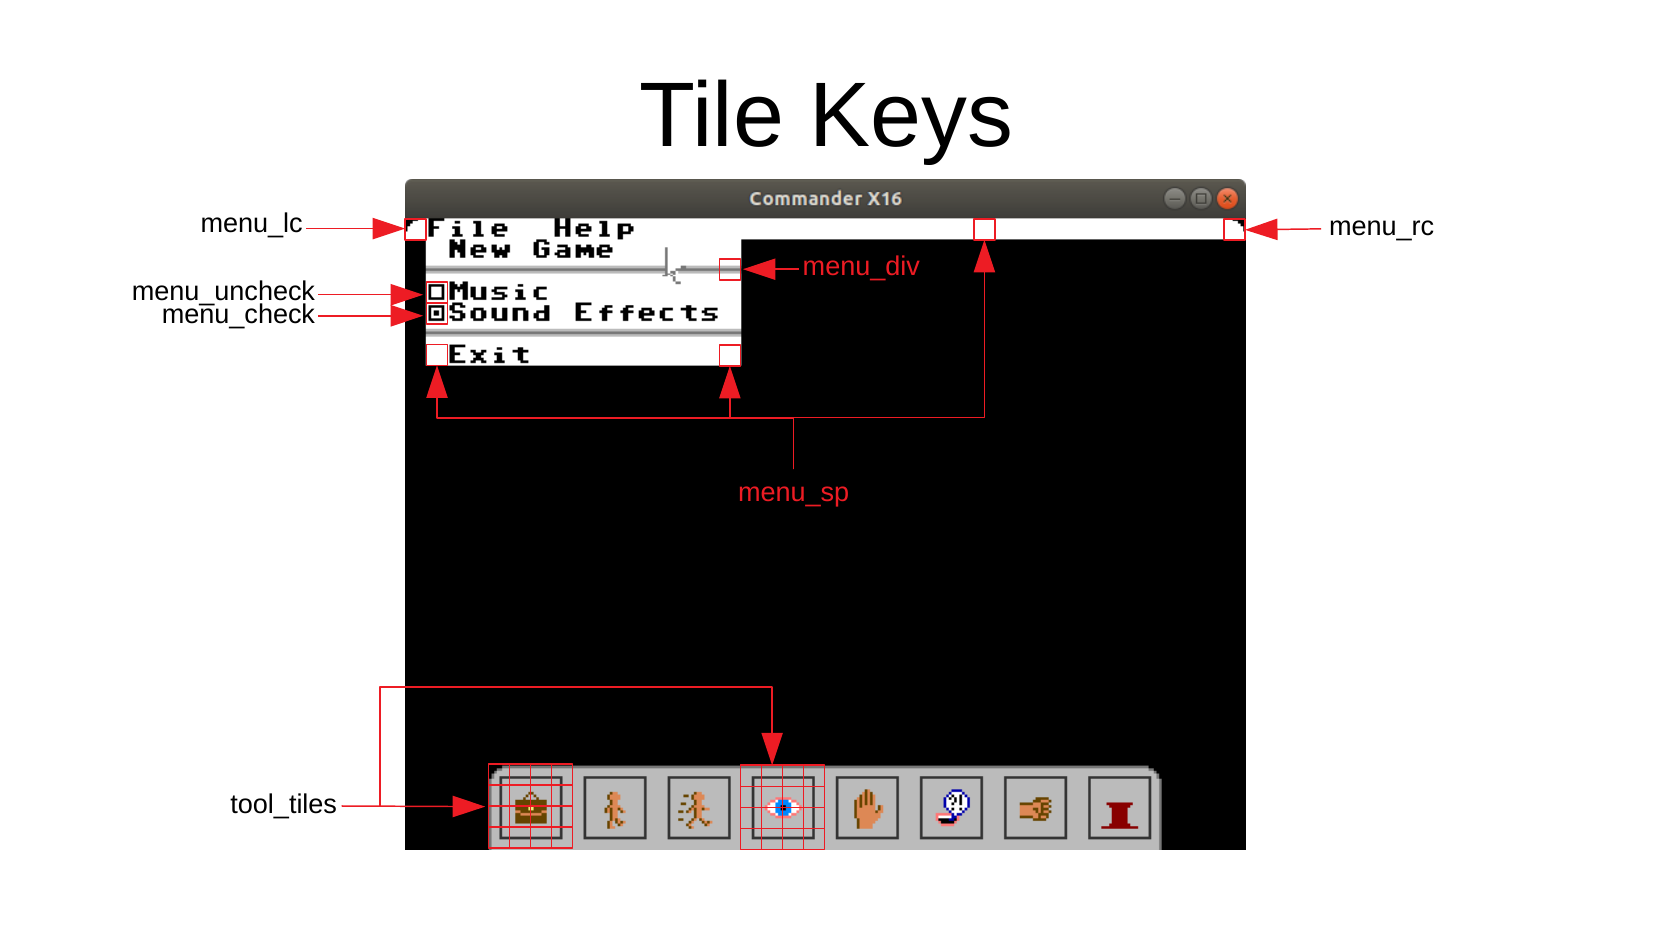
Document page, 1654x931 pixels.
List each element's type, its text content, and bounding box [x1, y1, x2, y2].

picture [762, 766, 782, 786]
picture [741, 787, 761, 807]
picture [804, 766, 824, 786]
text_box menu_uncheck [117, 268, 330, 314]
picture [405, 179, 1246, 850]
picture [783, 766, 803, 786]
picture [741, 808, 761, 828]
picture [804, 829, 824, 849]
text_box menu_lc [185, 200, 318, 246]
picture [783, 829, 803, 849]
picture [783, 808, 803, 828]
picture [762, 787, 782, 807]
text_box menu_check [147, 291, 330, 337]
text_box tool_tiles [215, 781, 352, 827]
text_box menu_rc [1314, 203, 1465, 279]
picture [804, 787, 824, 807]
picture [762, 808, 782, 828]
picture [405, 688, 771, 850]
picture [762, 829, 782, 849]
picture [406, 220, 425, 239]
picture [741, 766, 761, 786]
text_box menu_sp [723, 469, 865, 515]
picture [1225, 220, 1244, 239]
picture [741, 829, 761, 849]
picture [804, 808, 824, 828]
picture [783, 787, 803, 807]
text_box menu_div [787, 243, 935, 289]
title Tile Keys [82, 37, 1571, 193]
